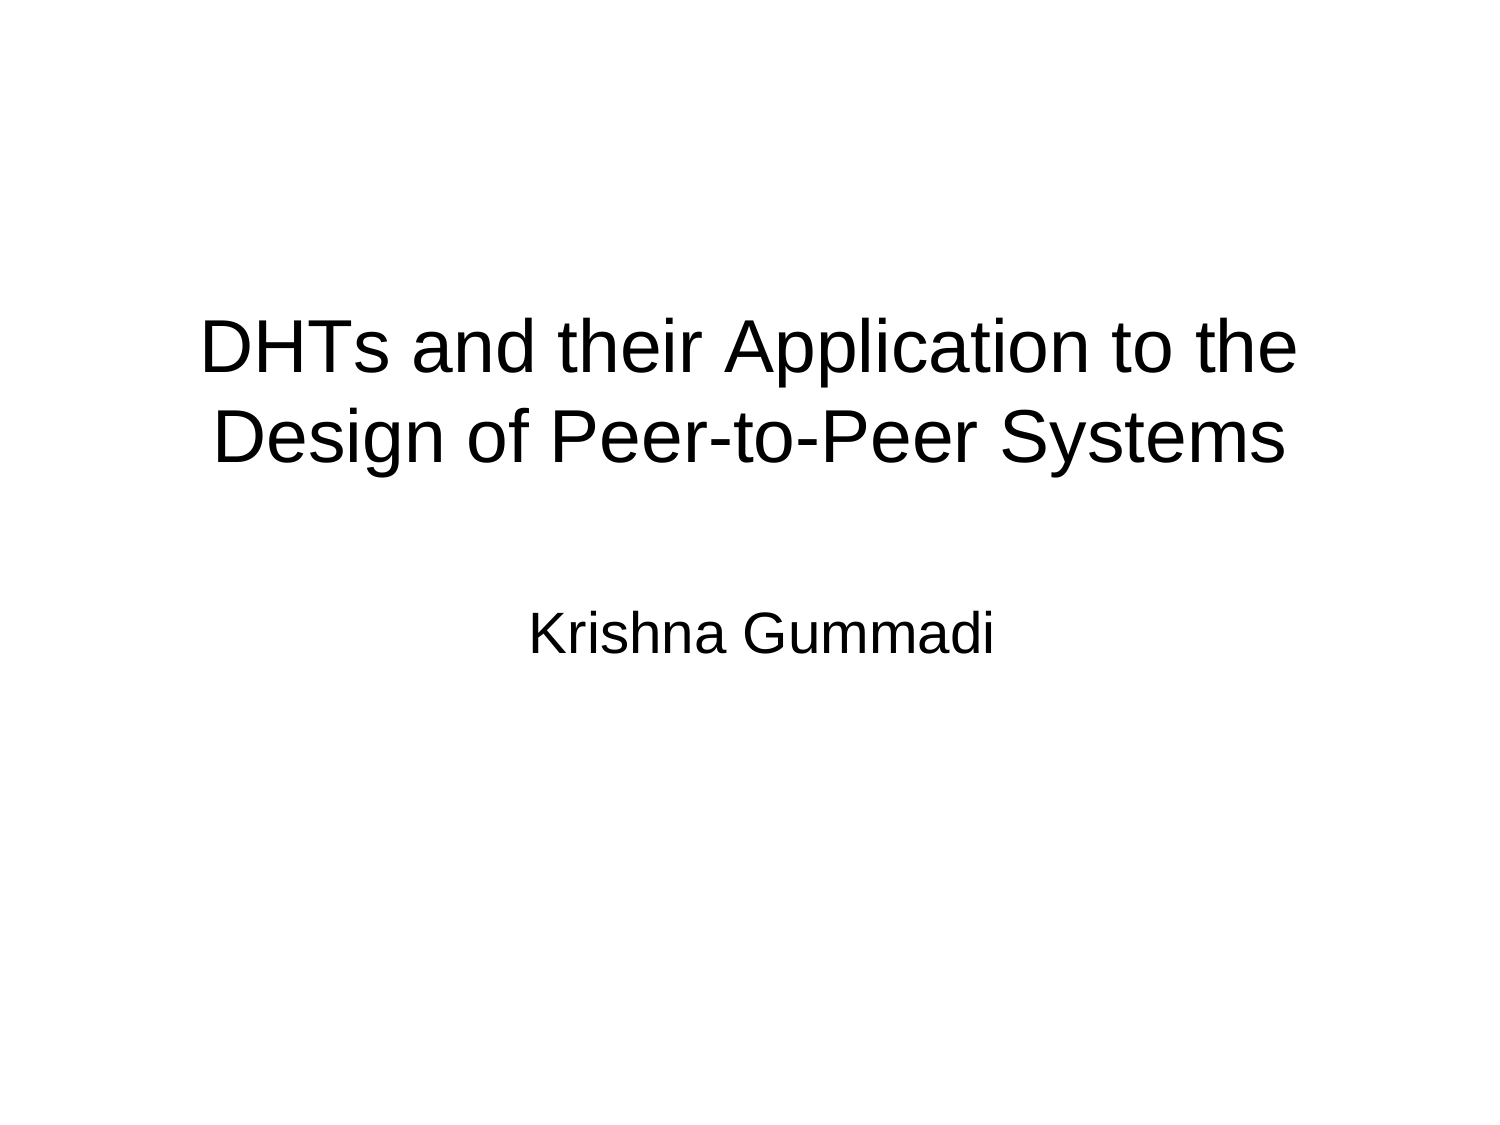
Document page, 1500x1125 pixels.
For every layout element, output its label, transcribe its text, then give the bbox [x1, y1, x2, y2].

title DHTs and their Application to the Design of Peer-to-Peer Systems [112, 212, 1388, 563]
subtitle Krishna Gummadi [200, 587, 1326, 988]
